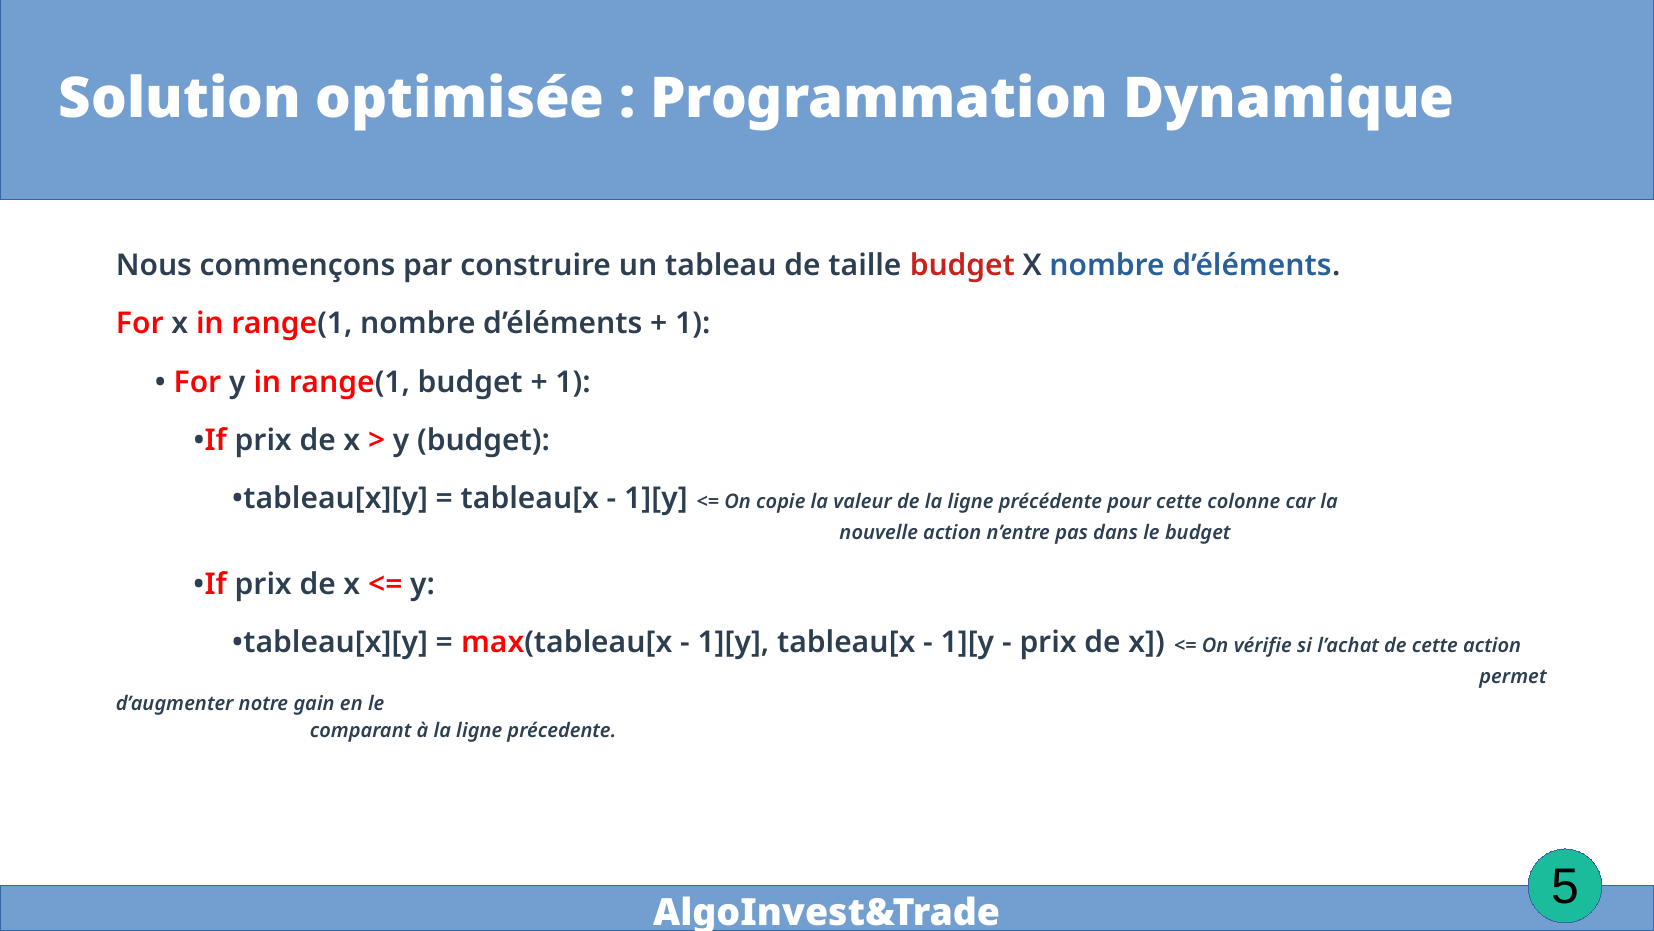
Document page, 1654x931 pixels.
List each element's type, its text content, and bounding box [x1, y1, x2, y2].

list Nous commençons par construire un tableau de taille budget X nombre d’éléments. For x in range(1, nombre d’éléments + 1): • For y in range(1, budget + 1): •If prix de x > y (budget): •tableau[x][y] = tableau[x - 1][y] <= On copie la valeur de la ligne précédente pour cette colonne car la nouvelle action n’entre pas dans le budget •If prix de x <= y: •tableau[x][y] = max(tableau[x - 1][y], tableau[x - 1][y - prix de x]) <= On vérifie si l’achat de cette action permet d’augmenter notre gain en le comparant à la ligne précedente. [59, 243, 1595, 864]
title Solution optimisée : Programmation Dynamique [59, 37, 1595, 155]
